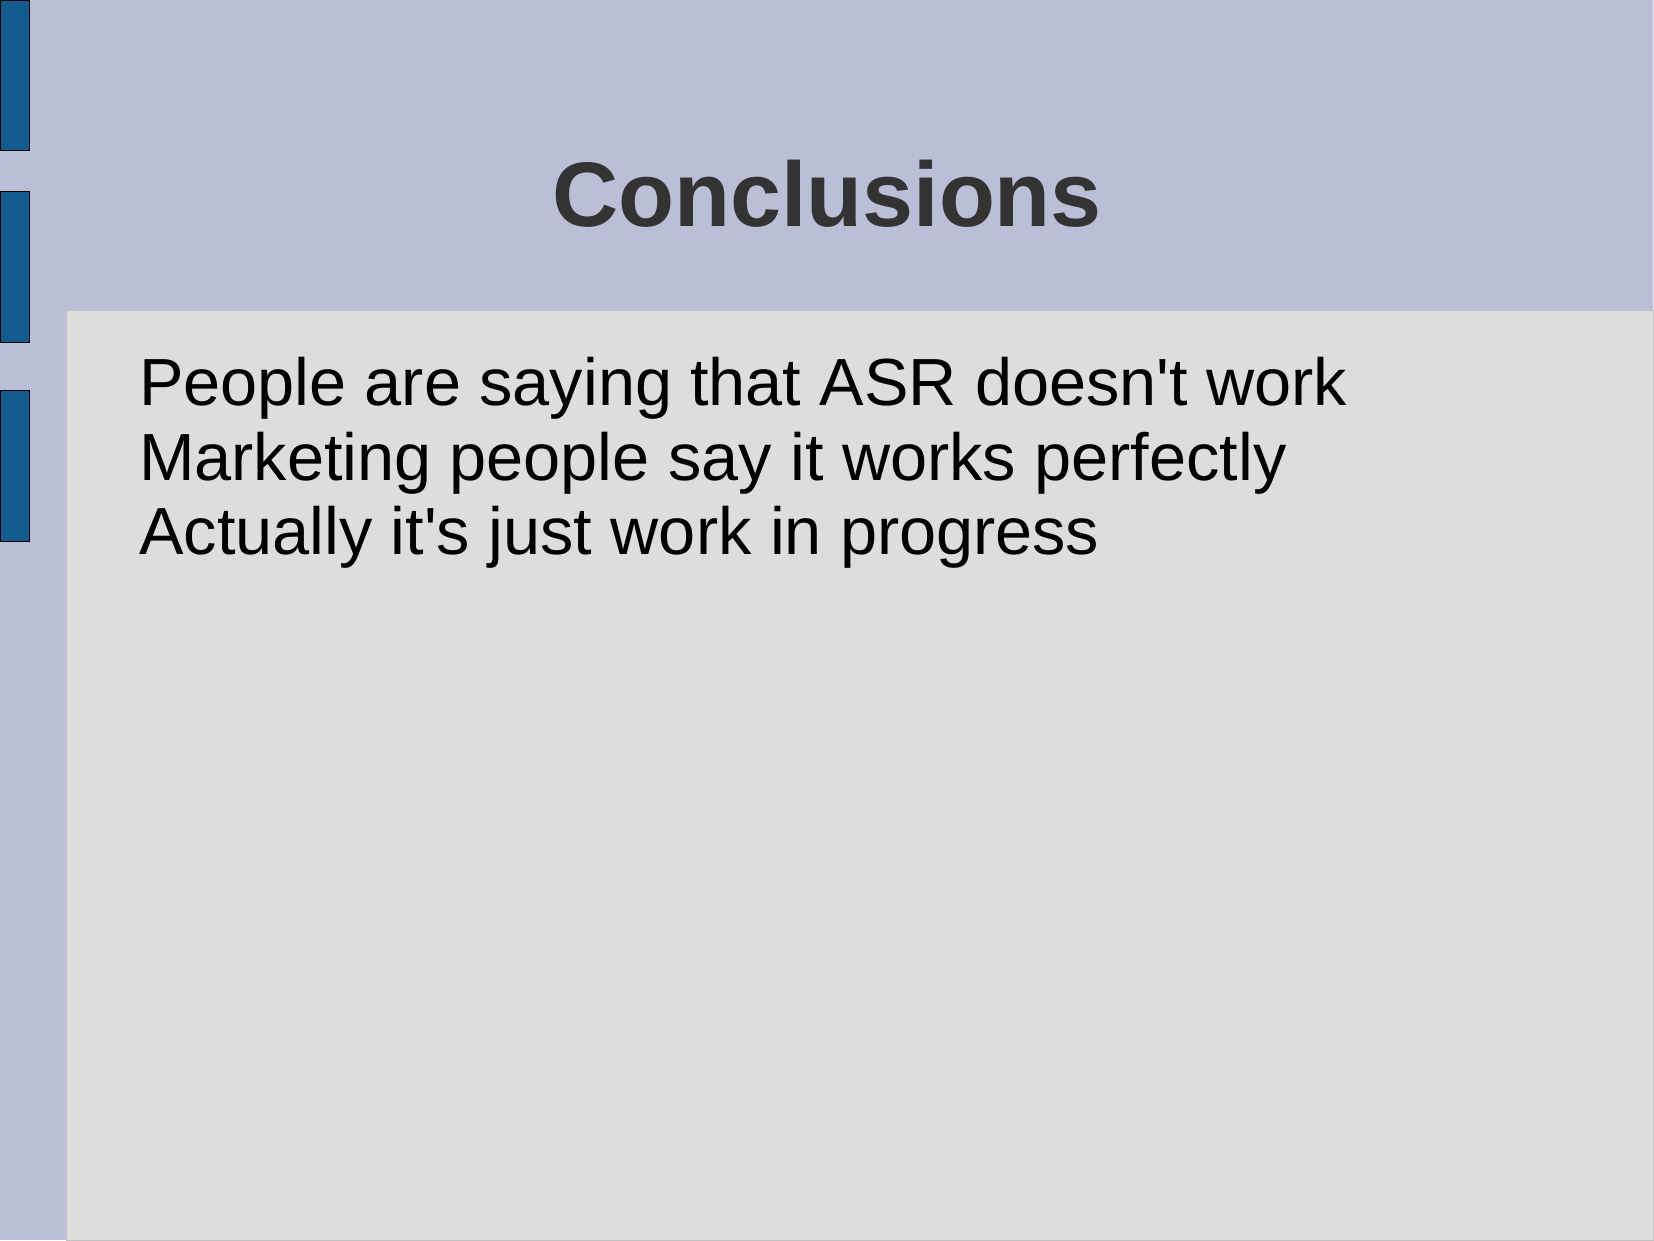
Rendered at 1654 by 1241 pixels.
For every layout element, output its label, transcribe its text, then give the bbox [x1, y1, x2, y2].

title Conclusions [121, 91, 1534, 299]
list People are saying that ASR doesn't work Marketing people say it works perfectly Actually it's just work in progress [121, 344, 1534, 1127]
